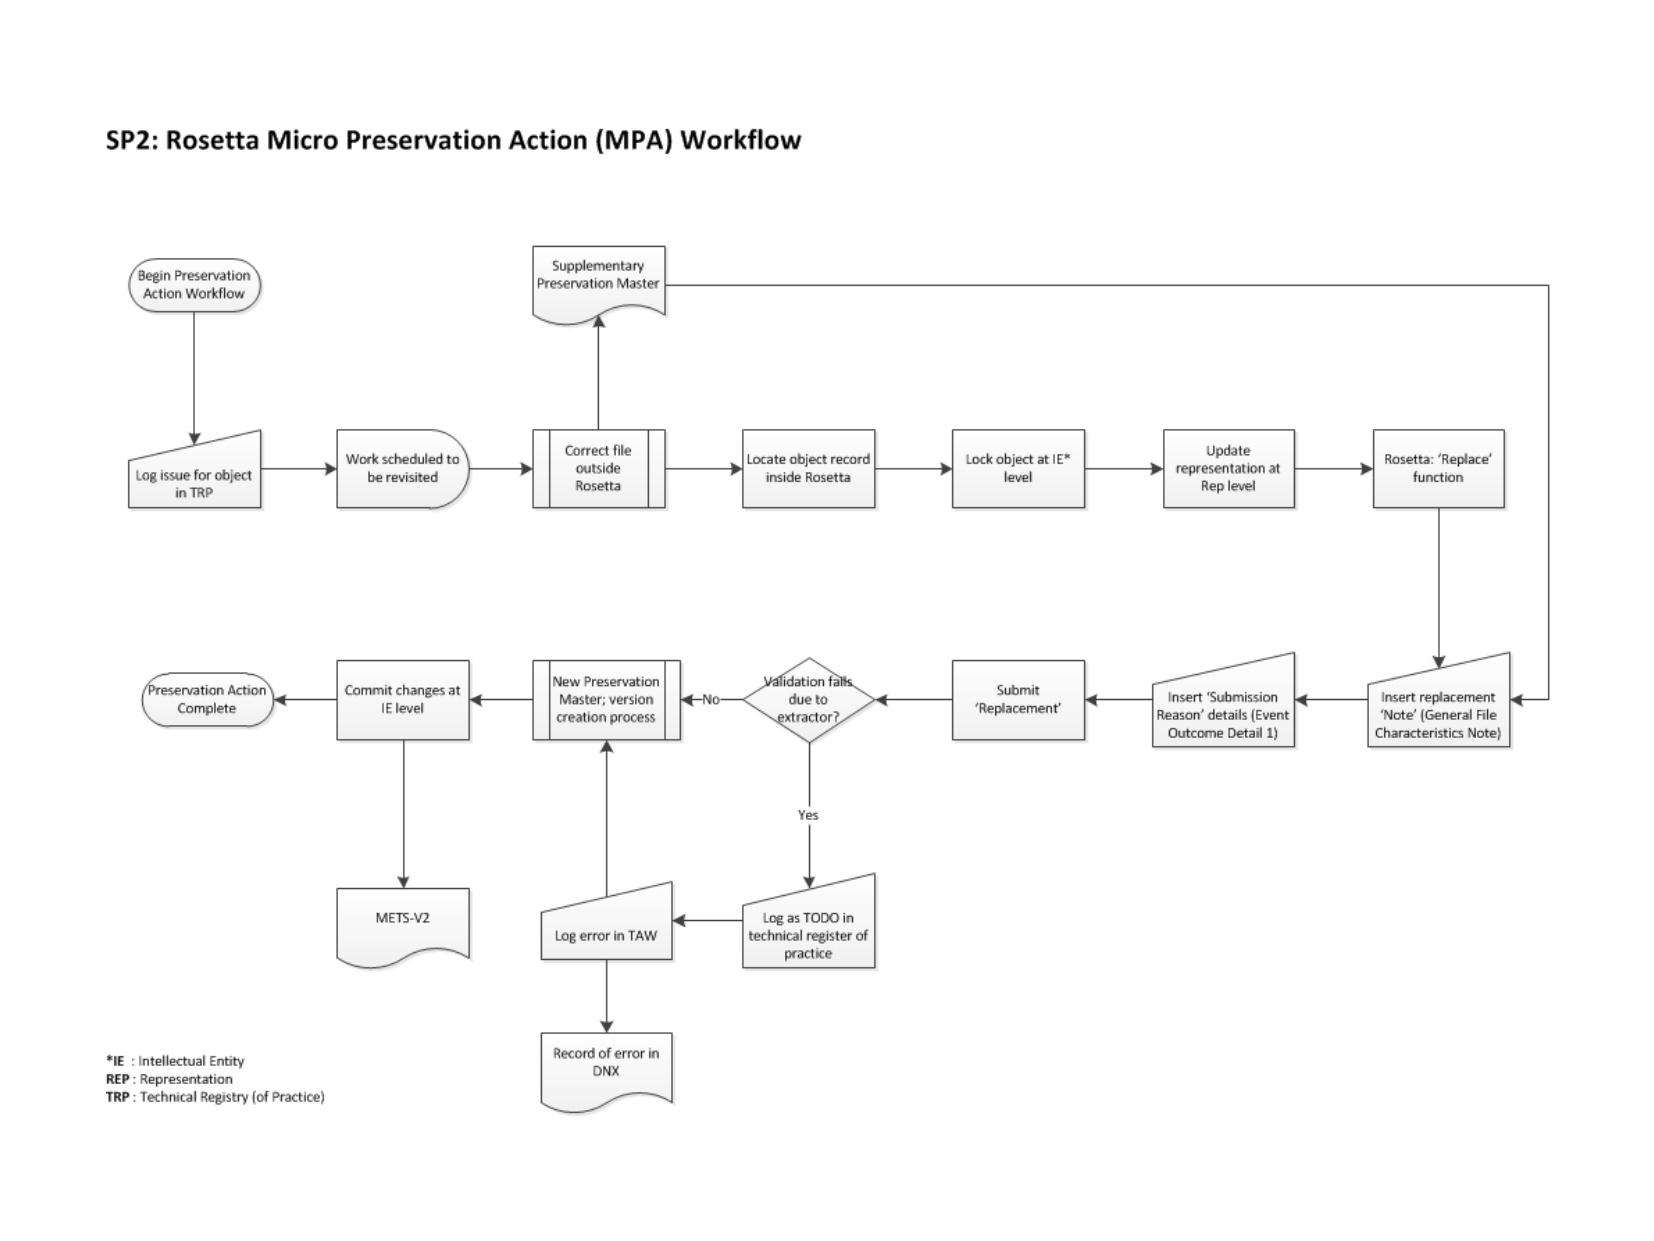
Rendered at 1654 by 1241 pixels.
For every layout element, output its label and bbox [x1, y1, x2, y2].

picture [106, 118, 1551, 1116]
